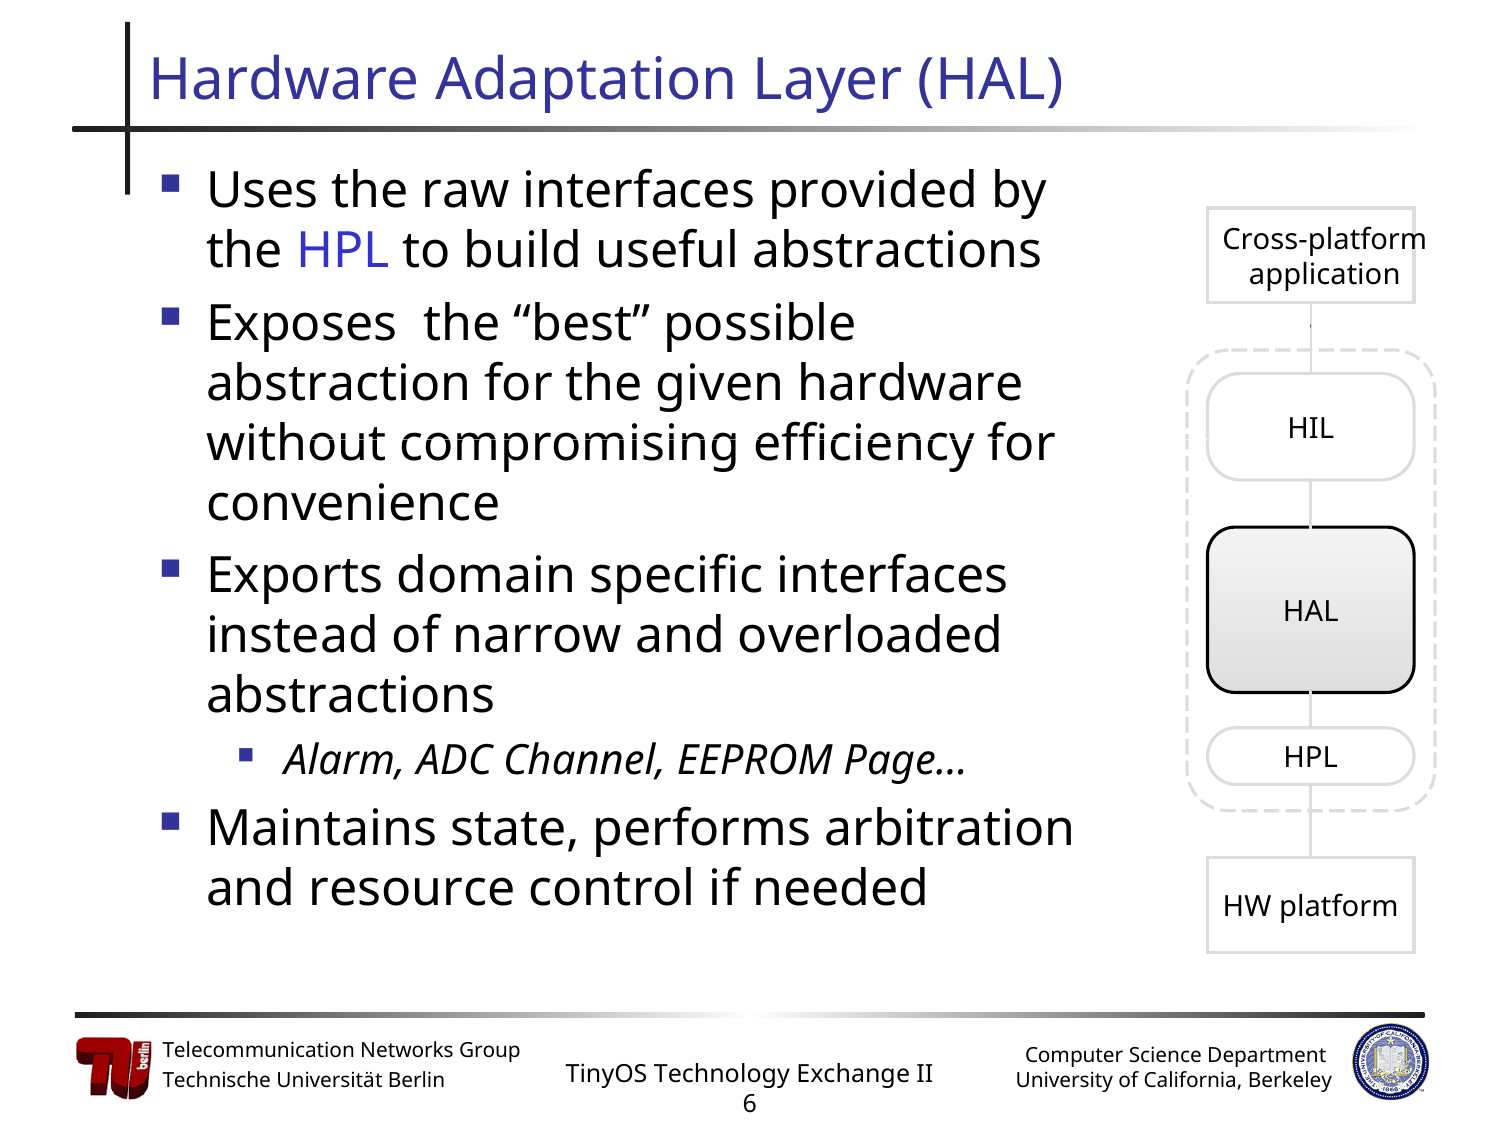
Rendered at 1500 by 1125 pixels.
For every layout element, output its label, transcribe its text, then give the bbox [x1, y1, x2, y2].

text_box HAL [1207, 527, 1415, 693]
picture [75, 1036, 152, 1100]
text_box HW platform [1207, 857, 1415, 953]
text_box Cross-platform application [1207, 207, 1415, 303]
text_box HIL [1207, 373, 1415, 480]
picture [1352, 1023, 1429, 1100]
list Uses the raw interfaces provided by the HPL to build useful abstractions Exposes the “best” possible abstraction for the given hardware without compromising efficiency for convenience Exports domain specific interfaces instead of narrow and overloaded abstractions Alarm, ADC Channel, EEPROM Page… Maintains state, performs arbitration and resource control if needed [144, 149, 1140, 1002]
text_box HPL [1207, 727, 1415, 785]
title Hardware Adaptation Layer (HAL) [134, 24, 1468, 119]
